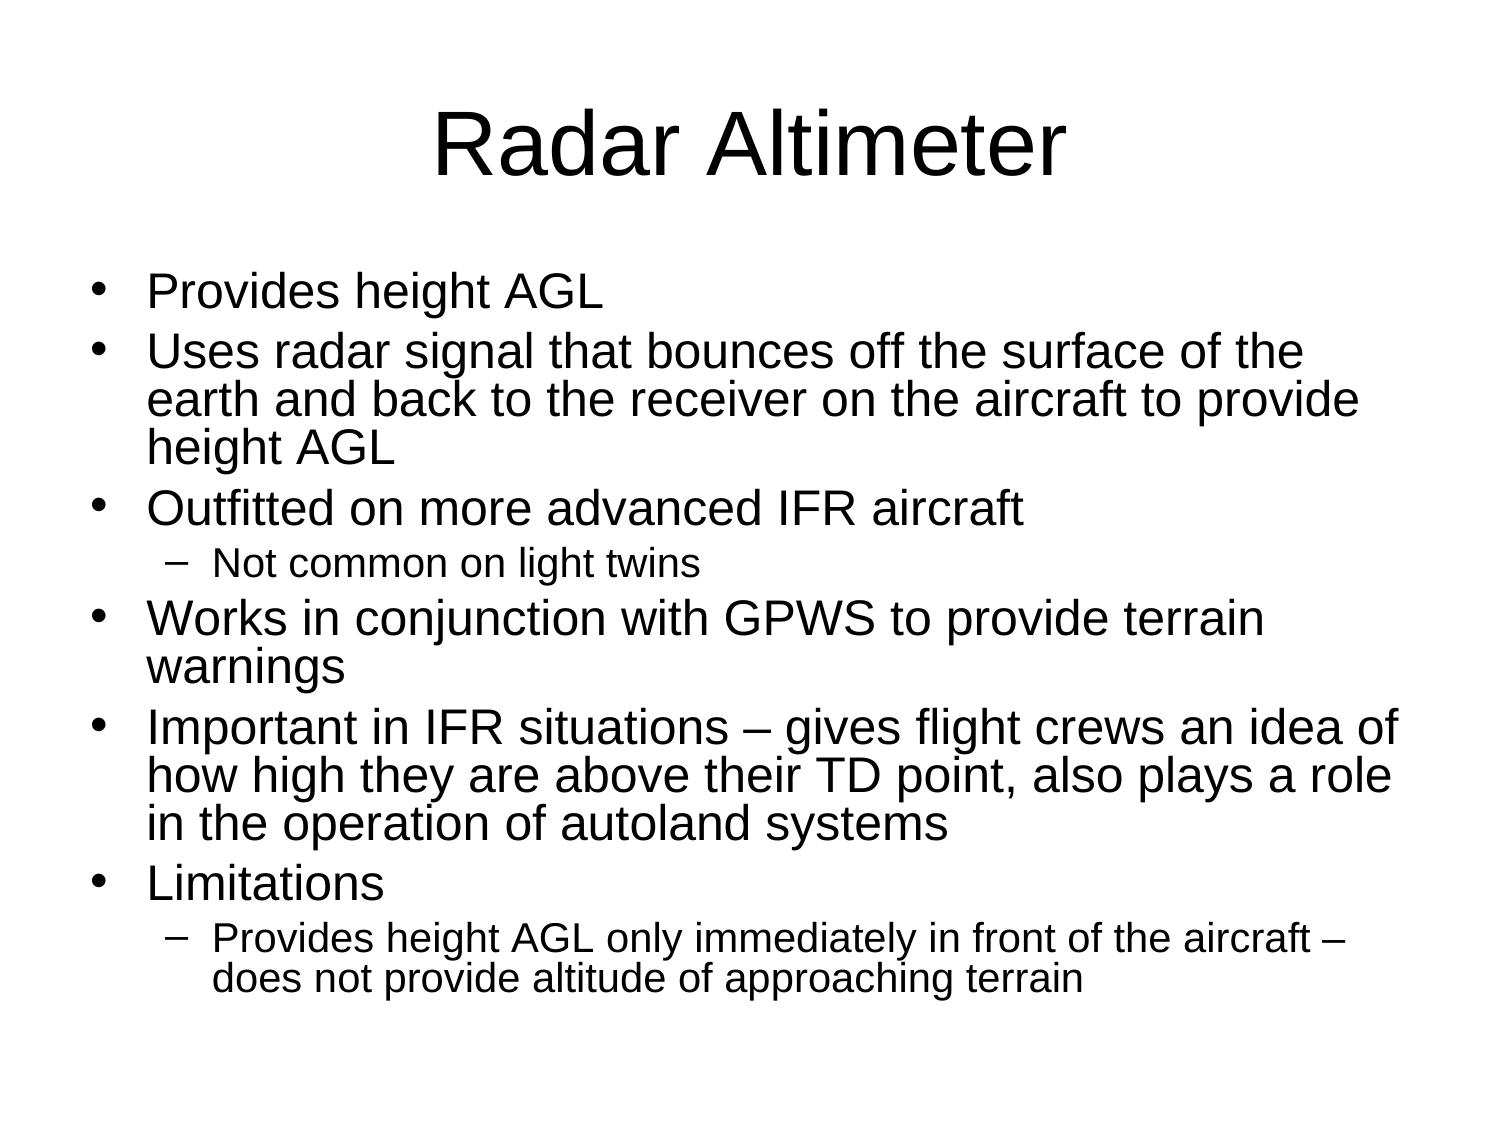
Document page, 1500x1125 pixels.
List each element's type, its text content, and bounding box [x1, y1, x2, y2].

list Provides height AGL Uses radar signal that bounces off the surface of the earth and back to the receiver on the aircraft to provide height AGL Outfitted on more advanced IFR aircraft Not common on light twins Works in conjunction with GPWS to provide terrain warnings Important in IFR situations – gives flight crews an idea of how high they are above their TD point, also plays a role in the operation of autoland systems Limitations Provides height AGL only immediately in front of the aircraft – does not provide altitude of approaching terrain [75, 262, 1426, 1009]
title Radar Altimeter [75, 45, 1426, 233]
